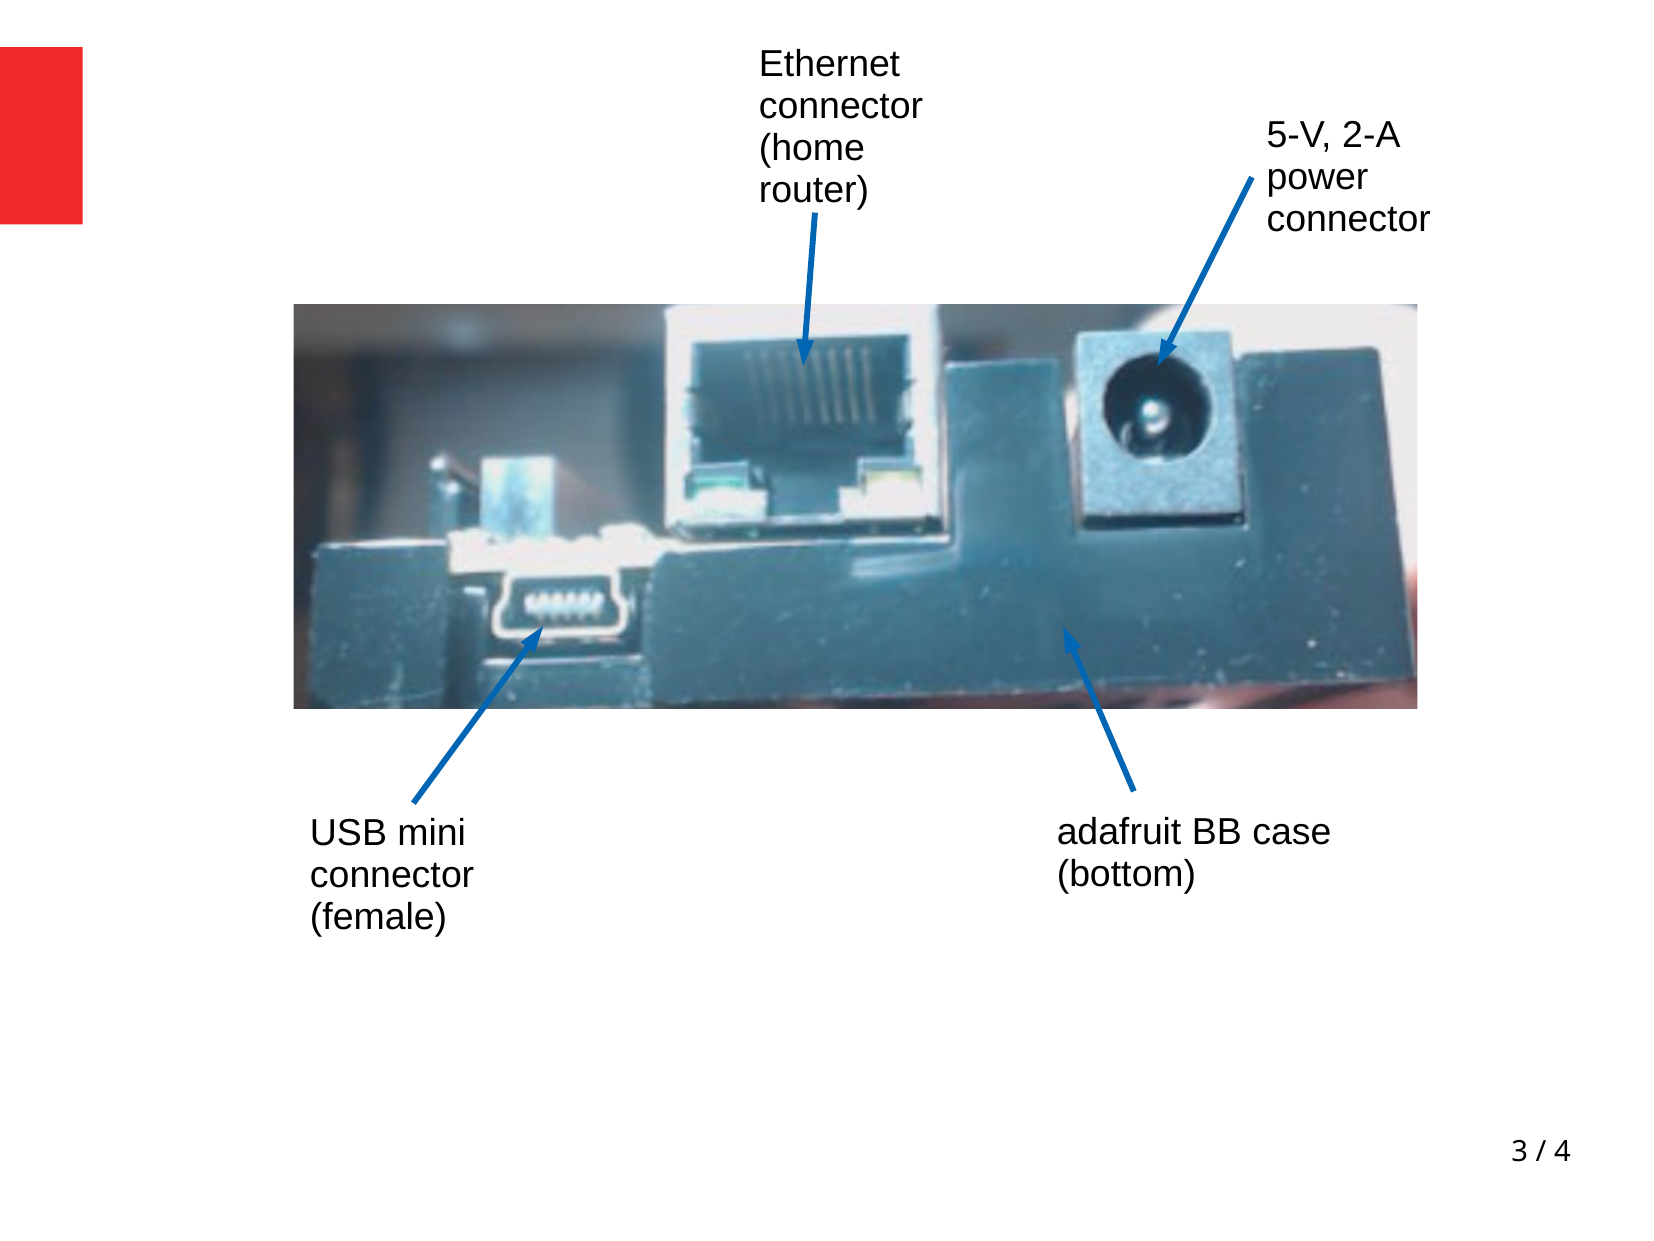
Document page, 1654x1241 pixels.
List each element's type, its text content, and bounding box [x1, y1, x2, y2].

text_box 5-V, 2-A power connector [1251, 106, 1477, 248]
picture [293, 304, 1418, 709]
text_box adafruit BB case (bottom) [1042, 803, 1347, 902]
text_box Ethernet connector (home router) [744, 35, 957, 219]
text_box USB mini connector (female) [295, 804, 544, 945]
